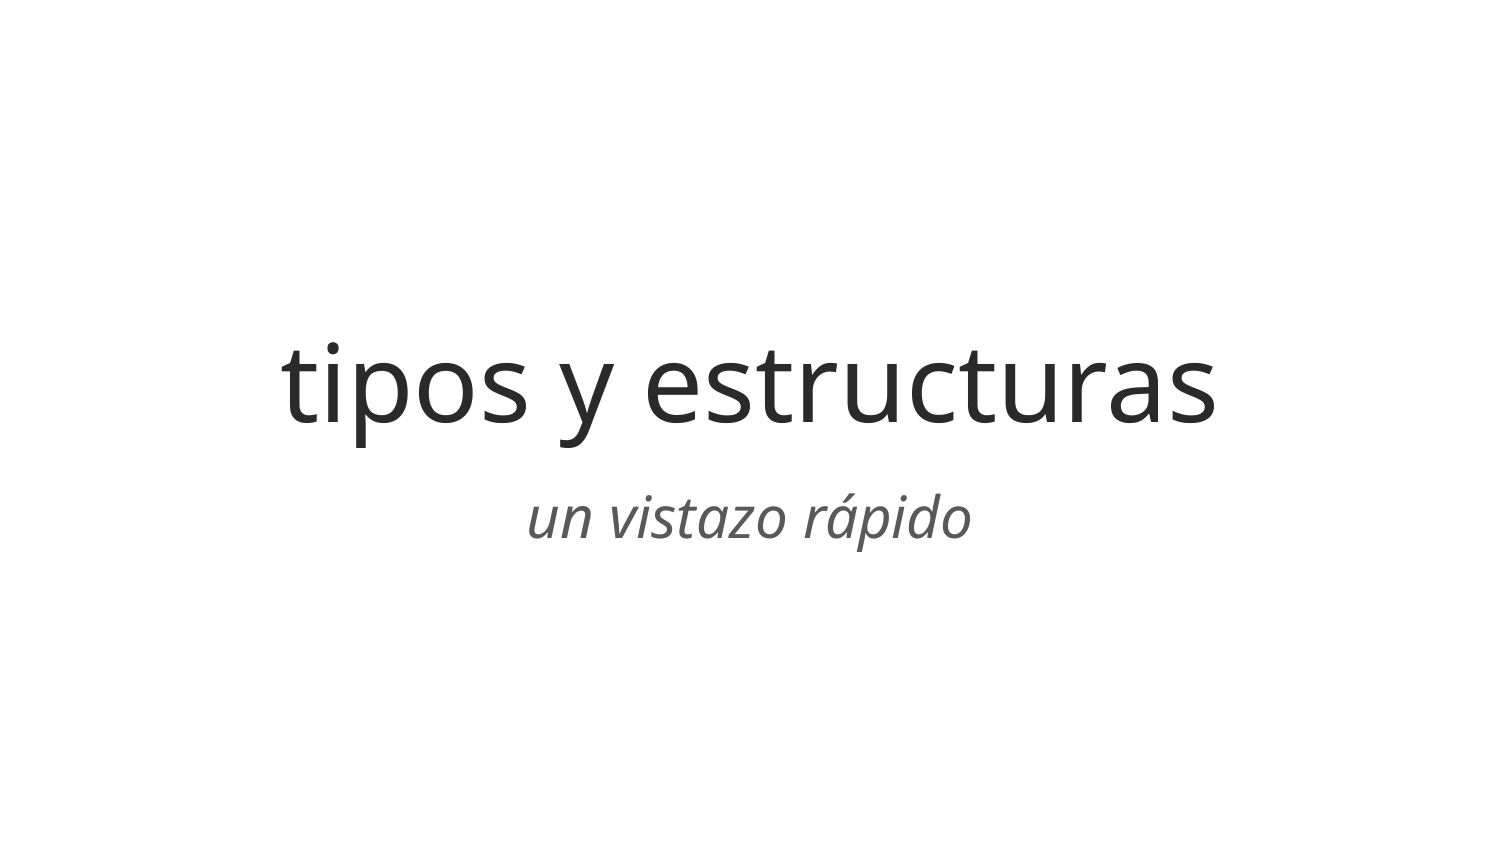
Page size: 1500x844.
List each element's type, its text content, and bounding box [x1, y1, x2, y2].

subtitle un vistazo rápido [51, 464, 1449, 595]
title tipos y estructuras [51, 122, 1449, 459]
